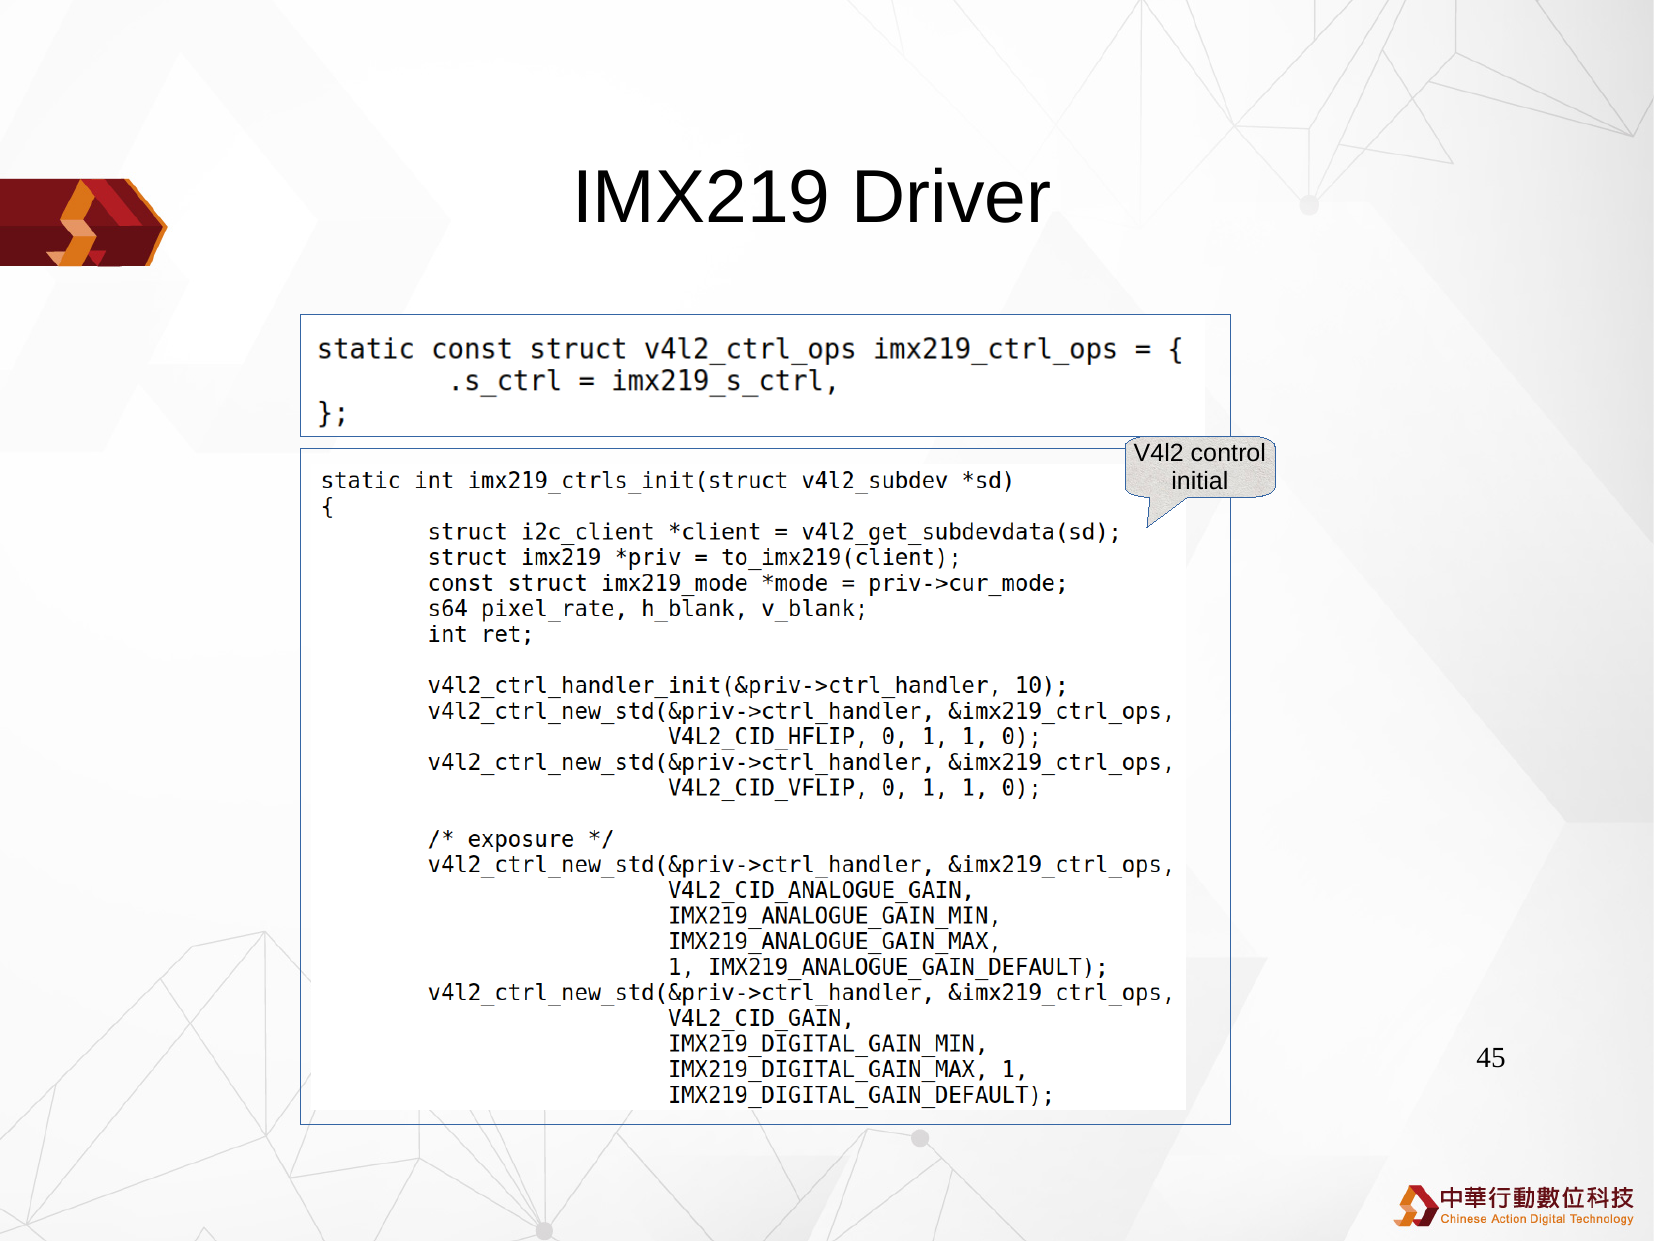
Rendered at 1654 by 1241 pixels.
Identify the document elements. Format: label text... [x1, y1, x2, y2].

picture [0, 0, 1654, 1241]
title IMX219 Driver [118, 112, 1506, 281]
text_box V4l2 control initial [1125, 436, 1276, 528]
